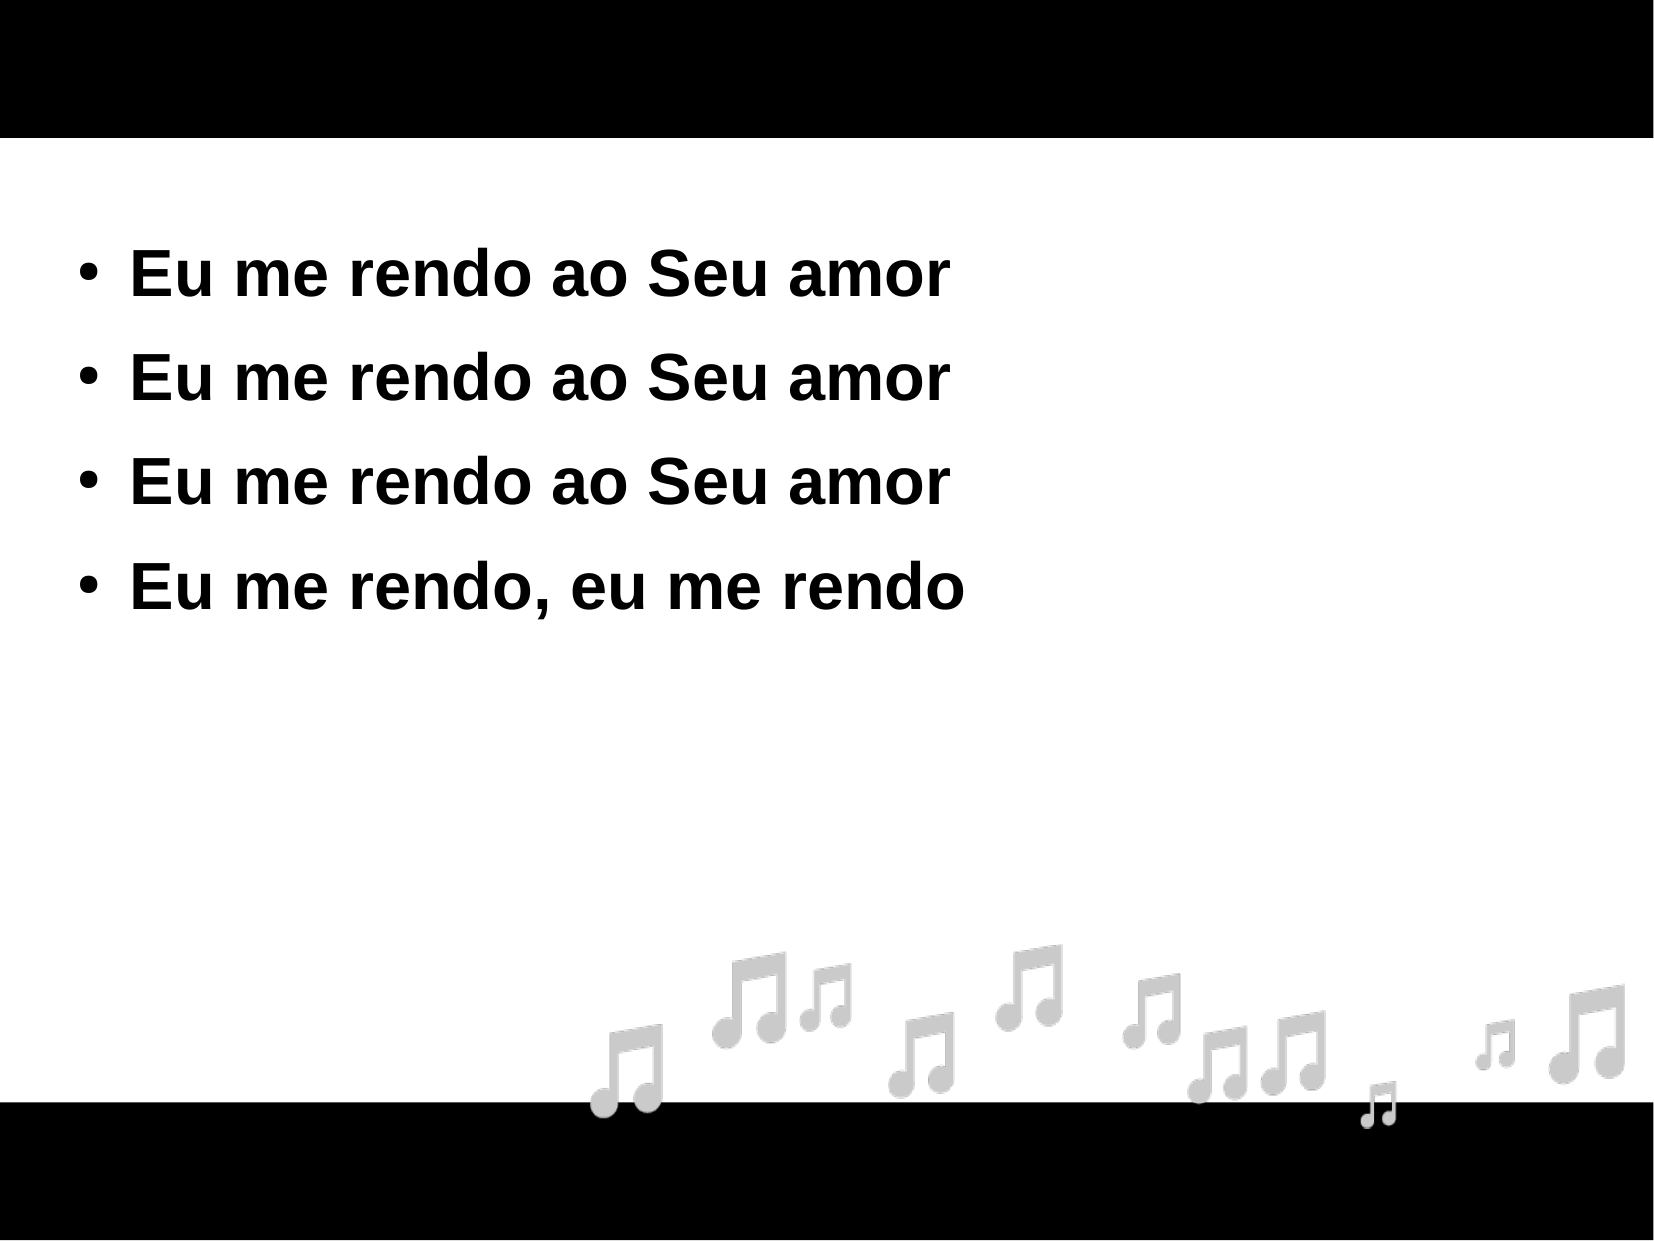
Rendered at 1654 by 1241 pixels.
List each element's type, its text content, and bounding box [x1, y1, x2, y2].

list Eu me rendo ao Seu amor Eu me rendo ao Seu amor Eu me rendo ao Seu amor Eu me rendo, eu me rendo [59, 236, 1595, 1024]
